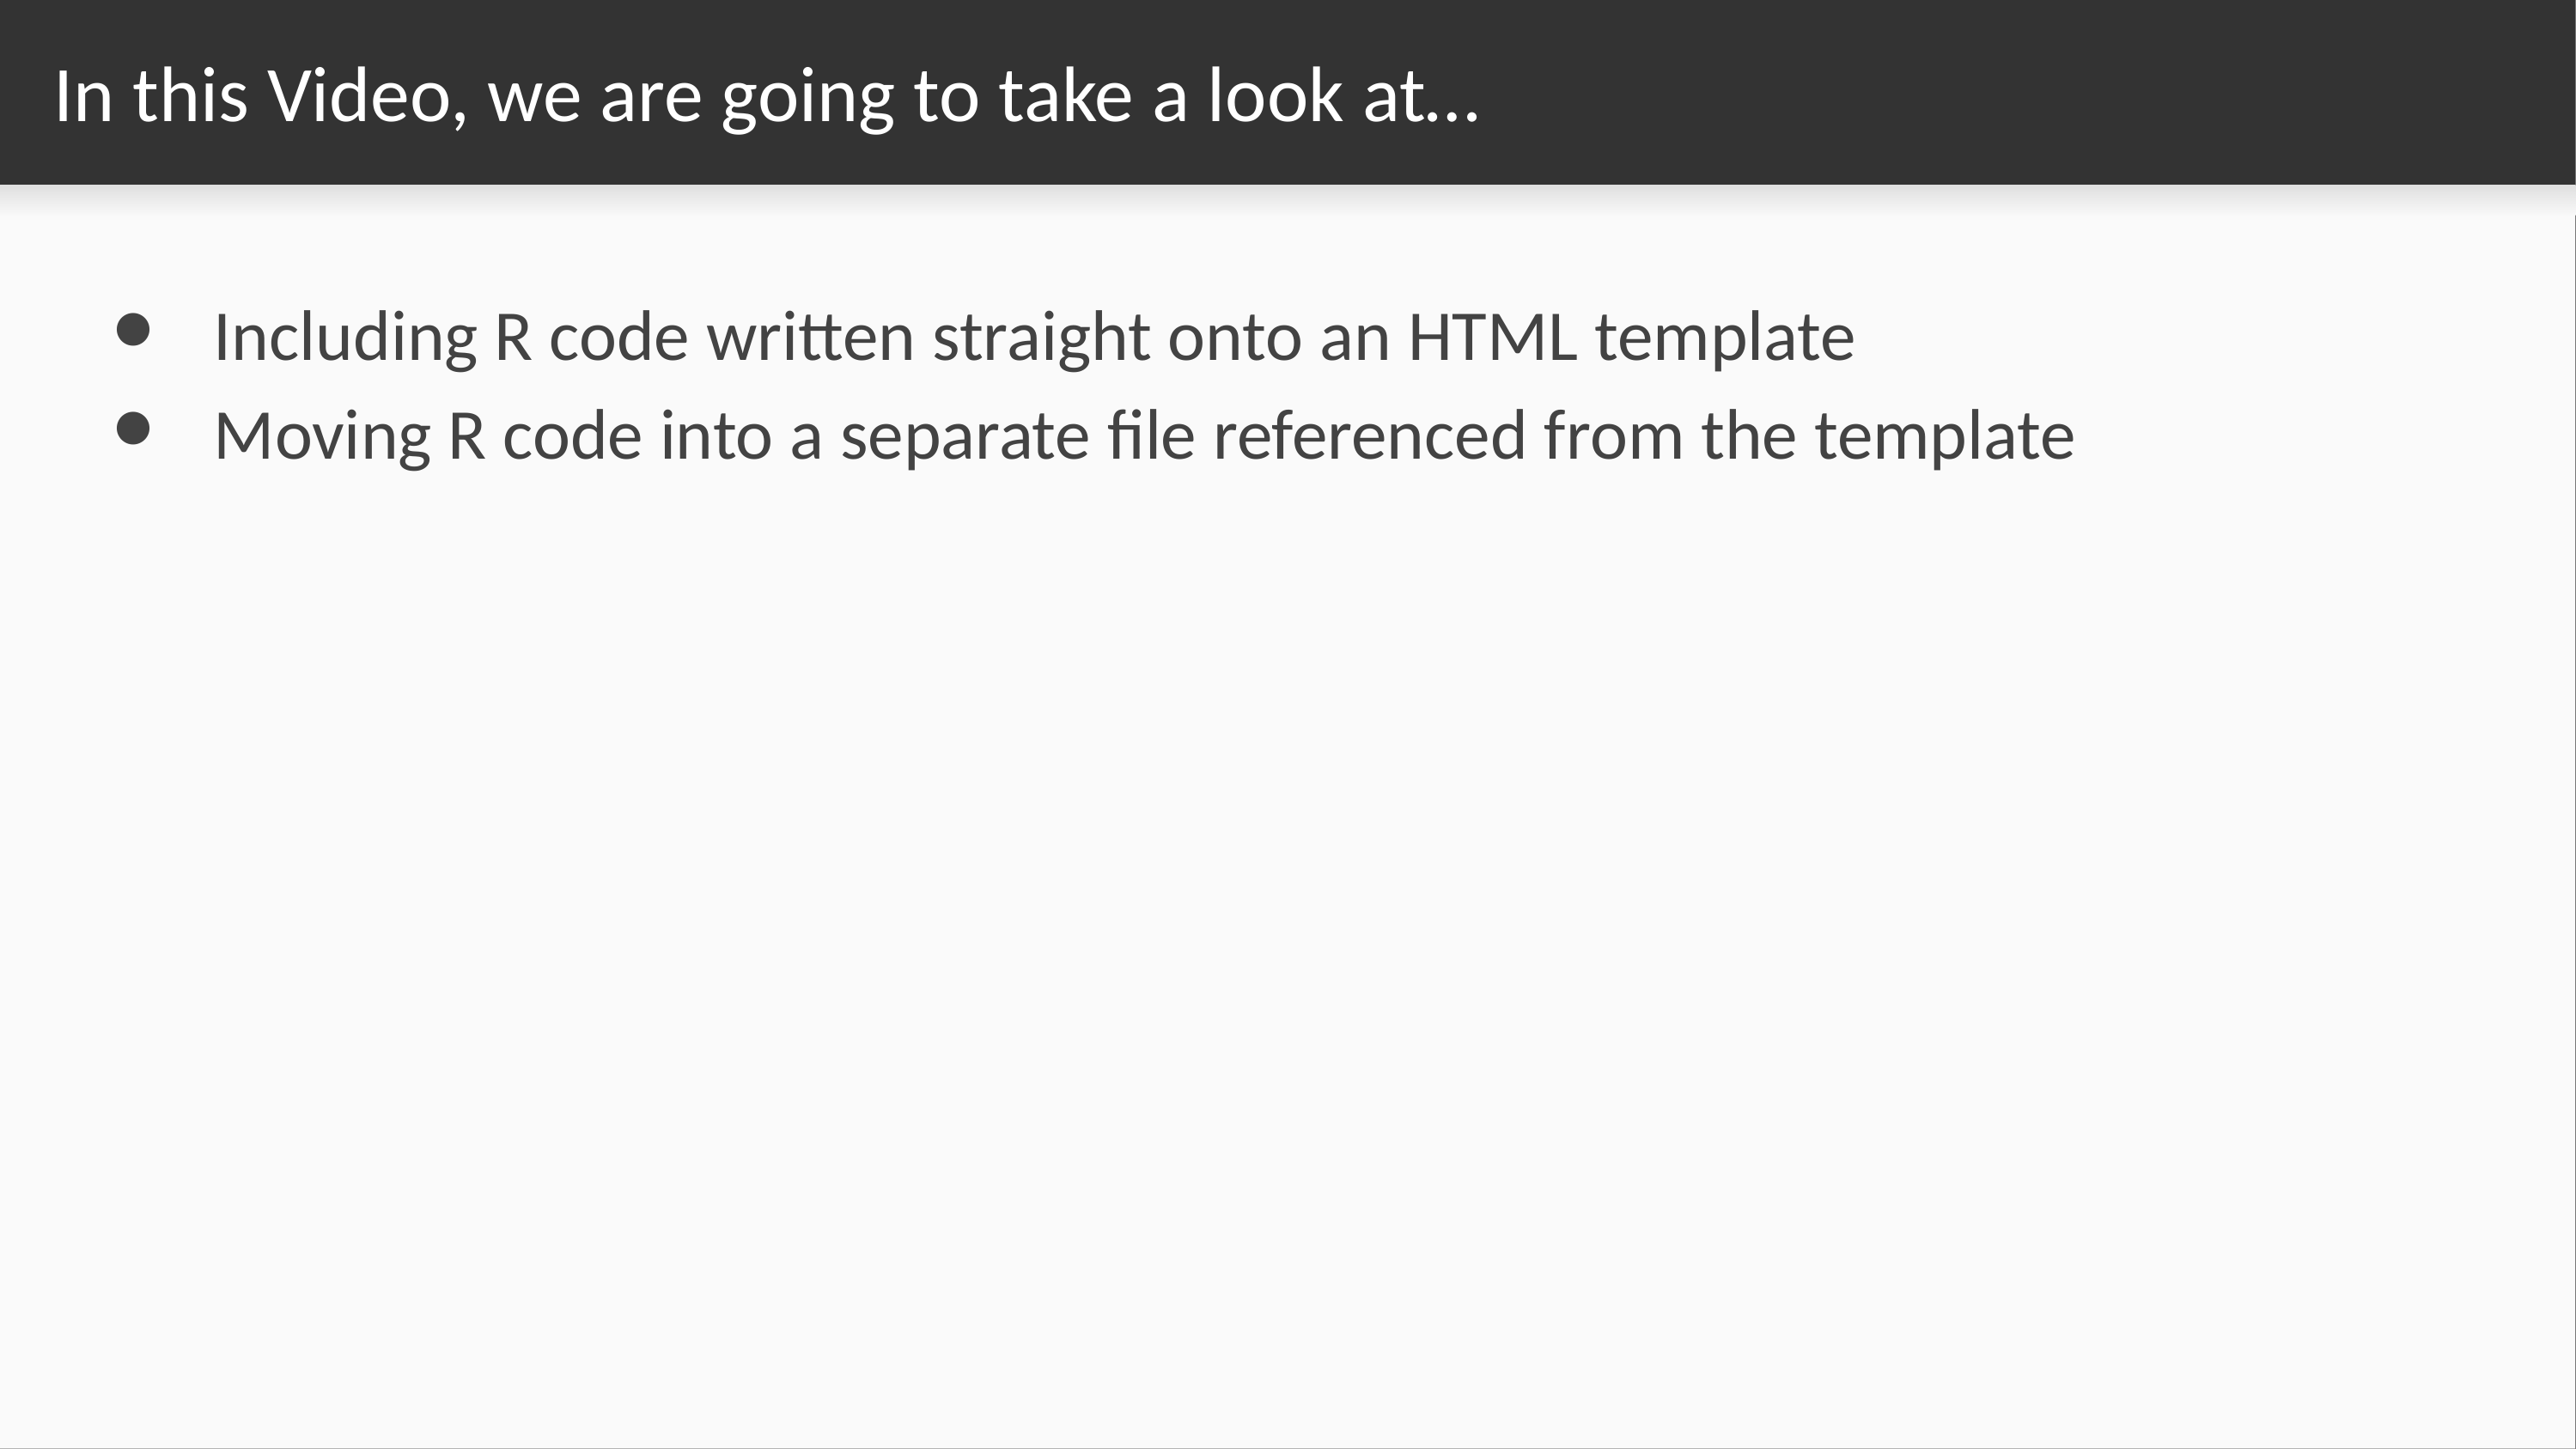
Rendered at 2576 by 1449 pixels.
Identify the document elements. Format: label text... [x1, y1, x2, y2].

list Including R code written straight onto an HTML template Moving R code into a separate file referenced from the template [59, 250, 2514, 1384]
title In this Video, we are going to take a look at… [27, 4, 2514, 175]
